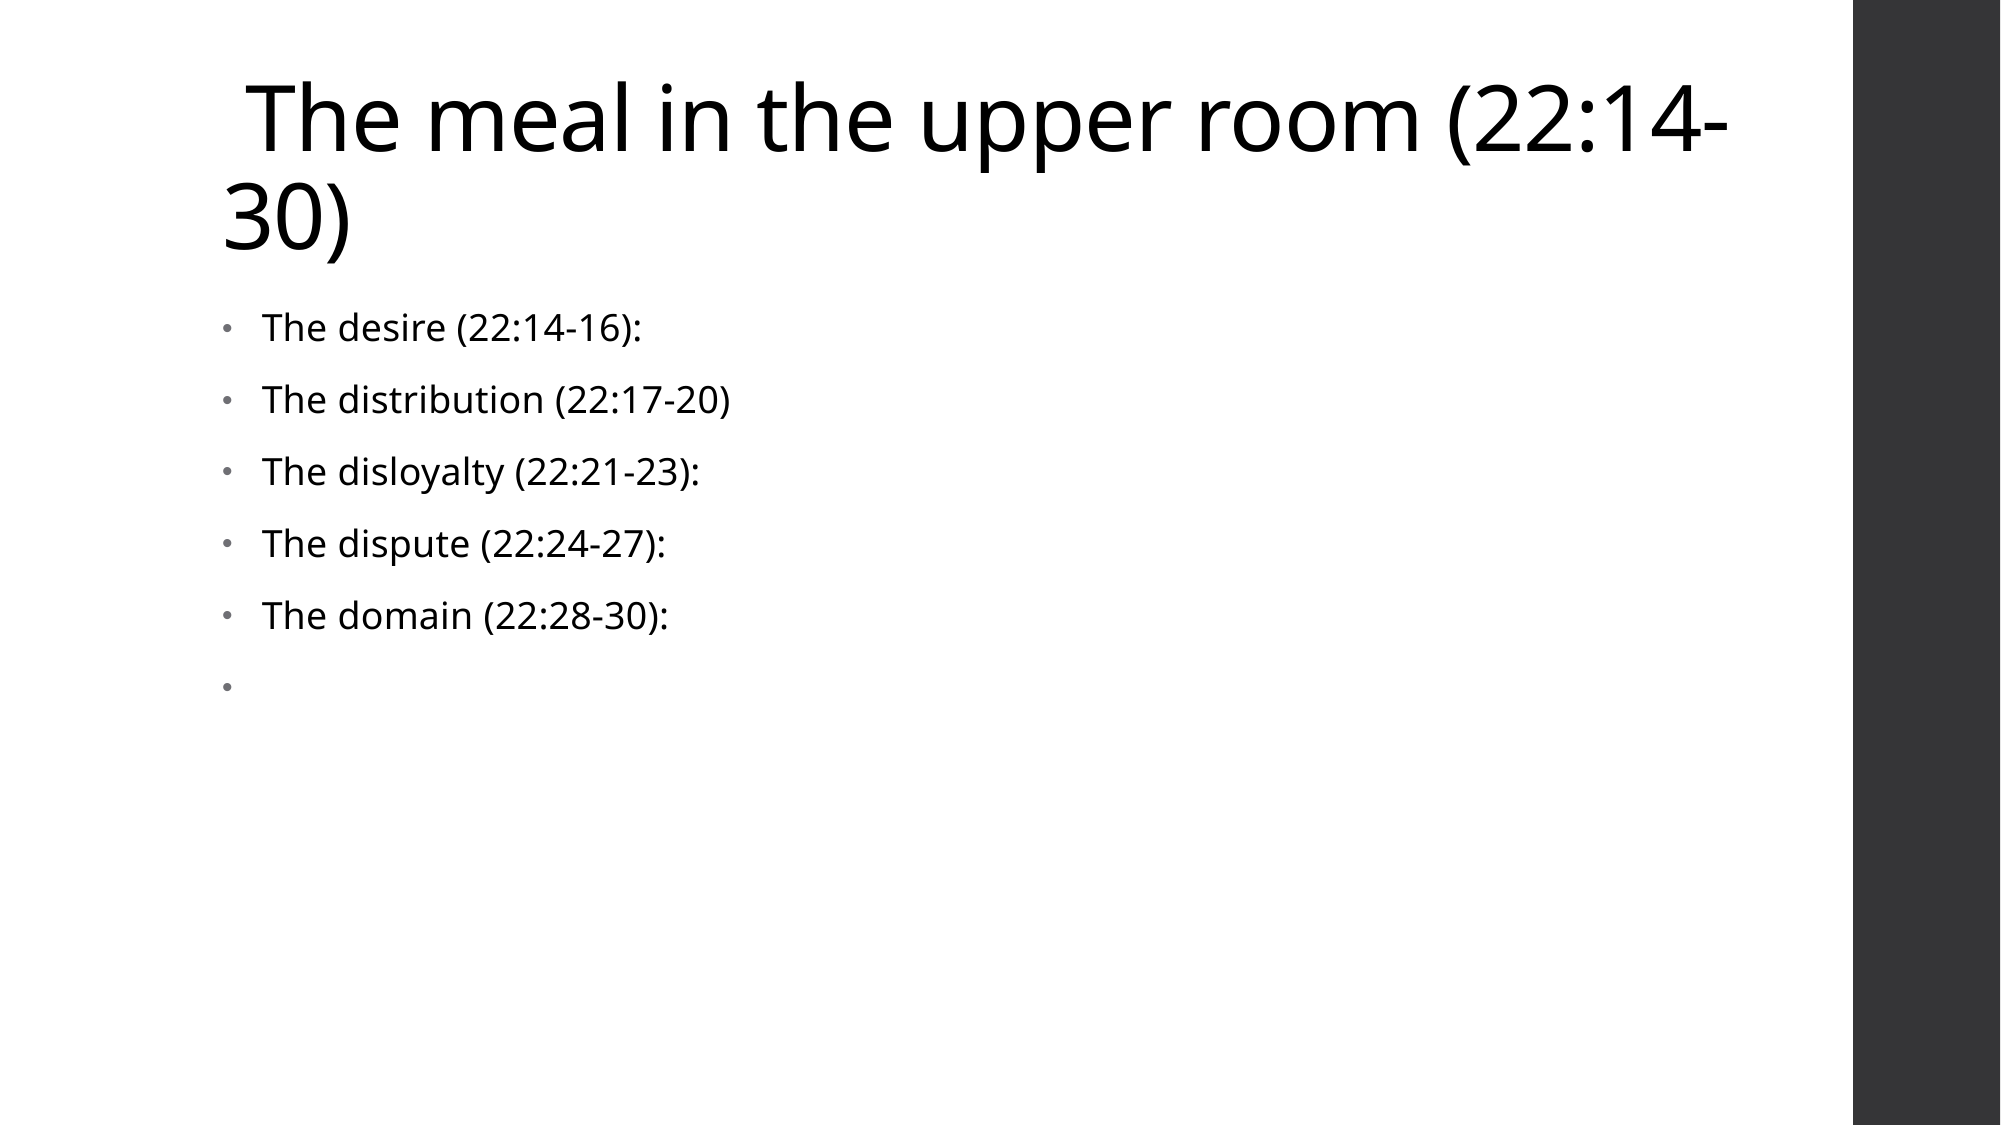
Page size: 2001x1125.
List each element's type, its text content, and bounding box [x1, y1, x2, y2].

list The desire (22:14-16): The distribution (22:17-20) The disloyalty (22:21-23): The dispute (22:24-27): The domain (22:28-30): [206, 299, 1617, 1014]
title The meal in the upper room (22:14-30) [206, 60, 1797, 278]
